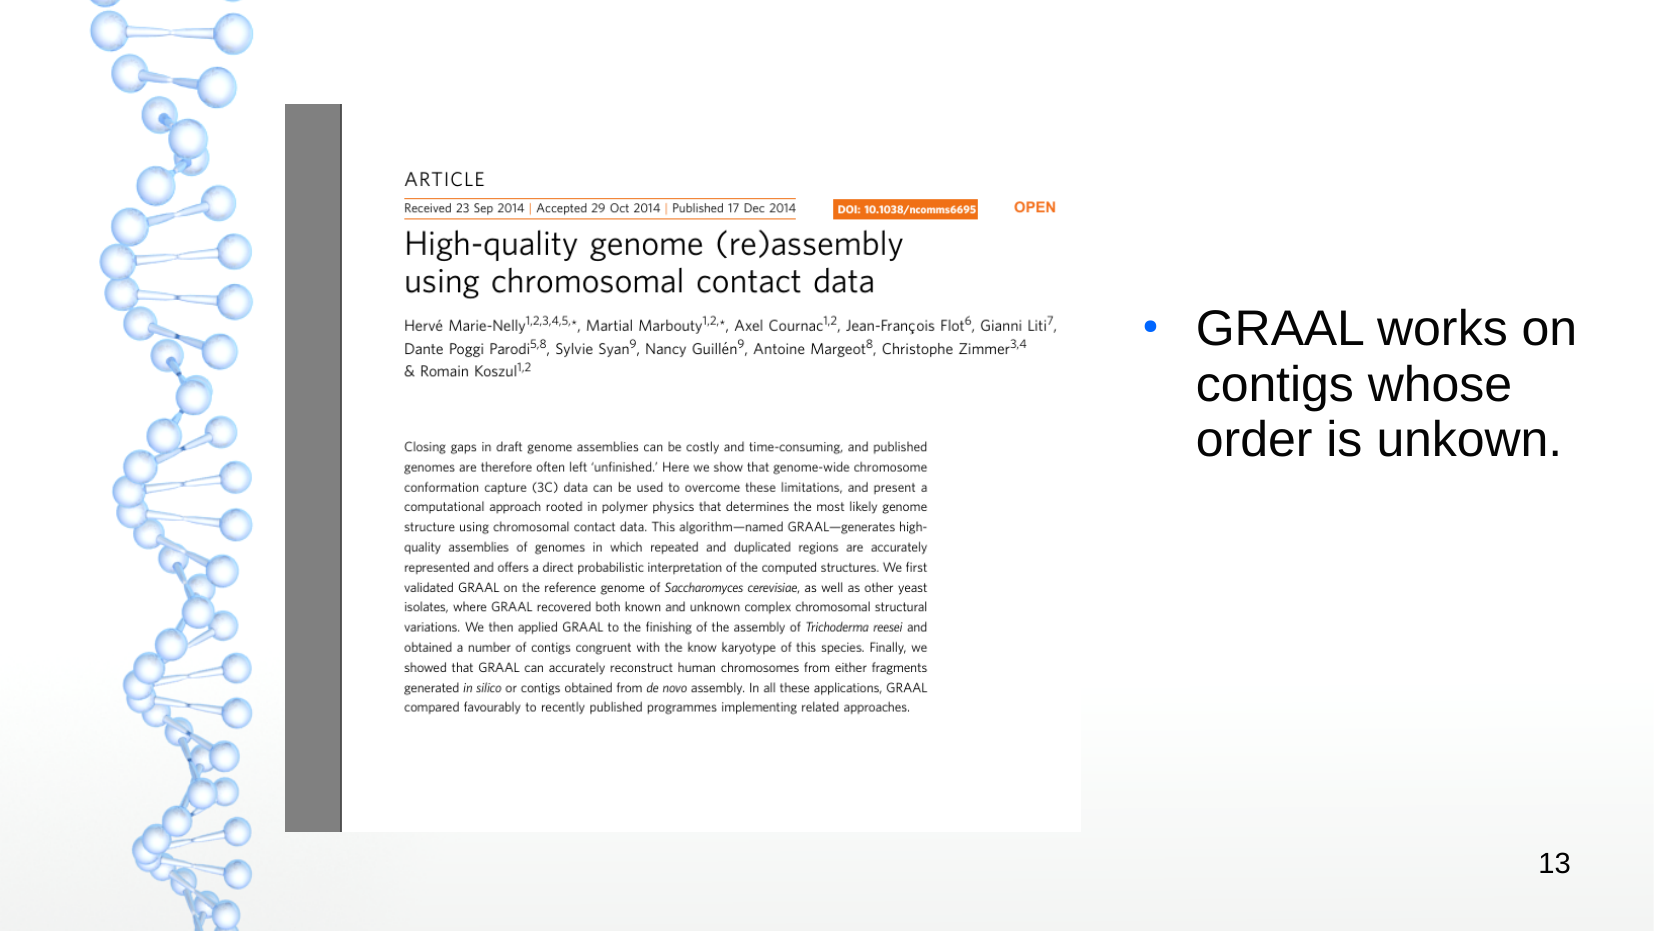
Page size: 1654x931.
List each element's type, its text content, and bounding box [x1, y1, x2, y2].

picture [0, 0, 1654, 931]
list GRAAL works on contigs whose order is unkown. [1125, 300, 1595, 764]
